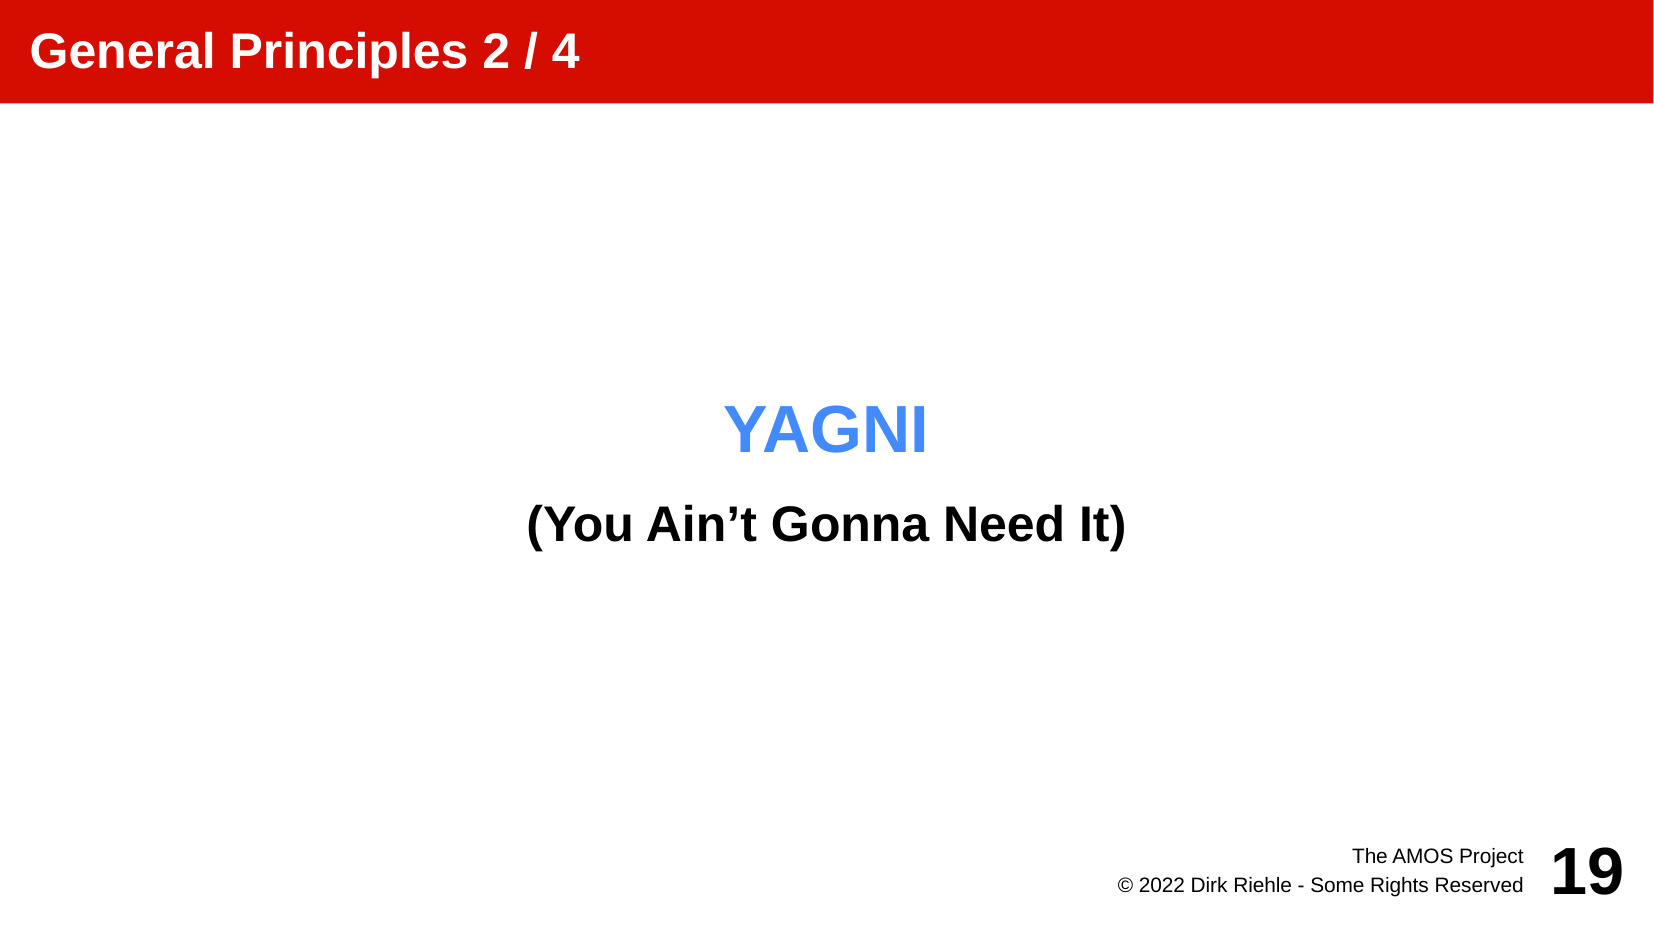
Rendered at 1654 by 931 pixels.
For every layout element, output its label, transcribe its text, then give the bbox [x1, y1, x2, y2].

subtitle YAGNI (You Ain’t Gonna Need It) [29, 132, 1625, 813]
title General Principles 2 / 4 [0, 0, 1654, 104]
